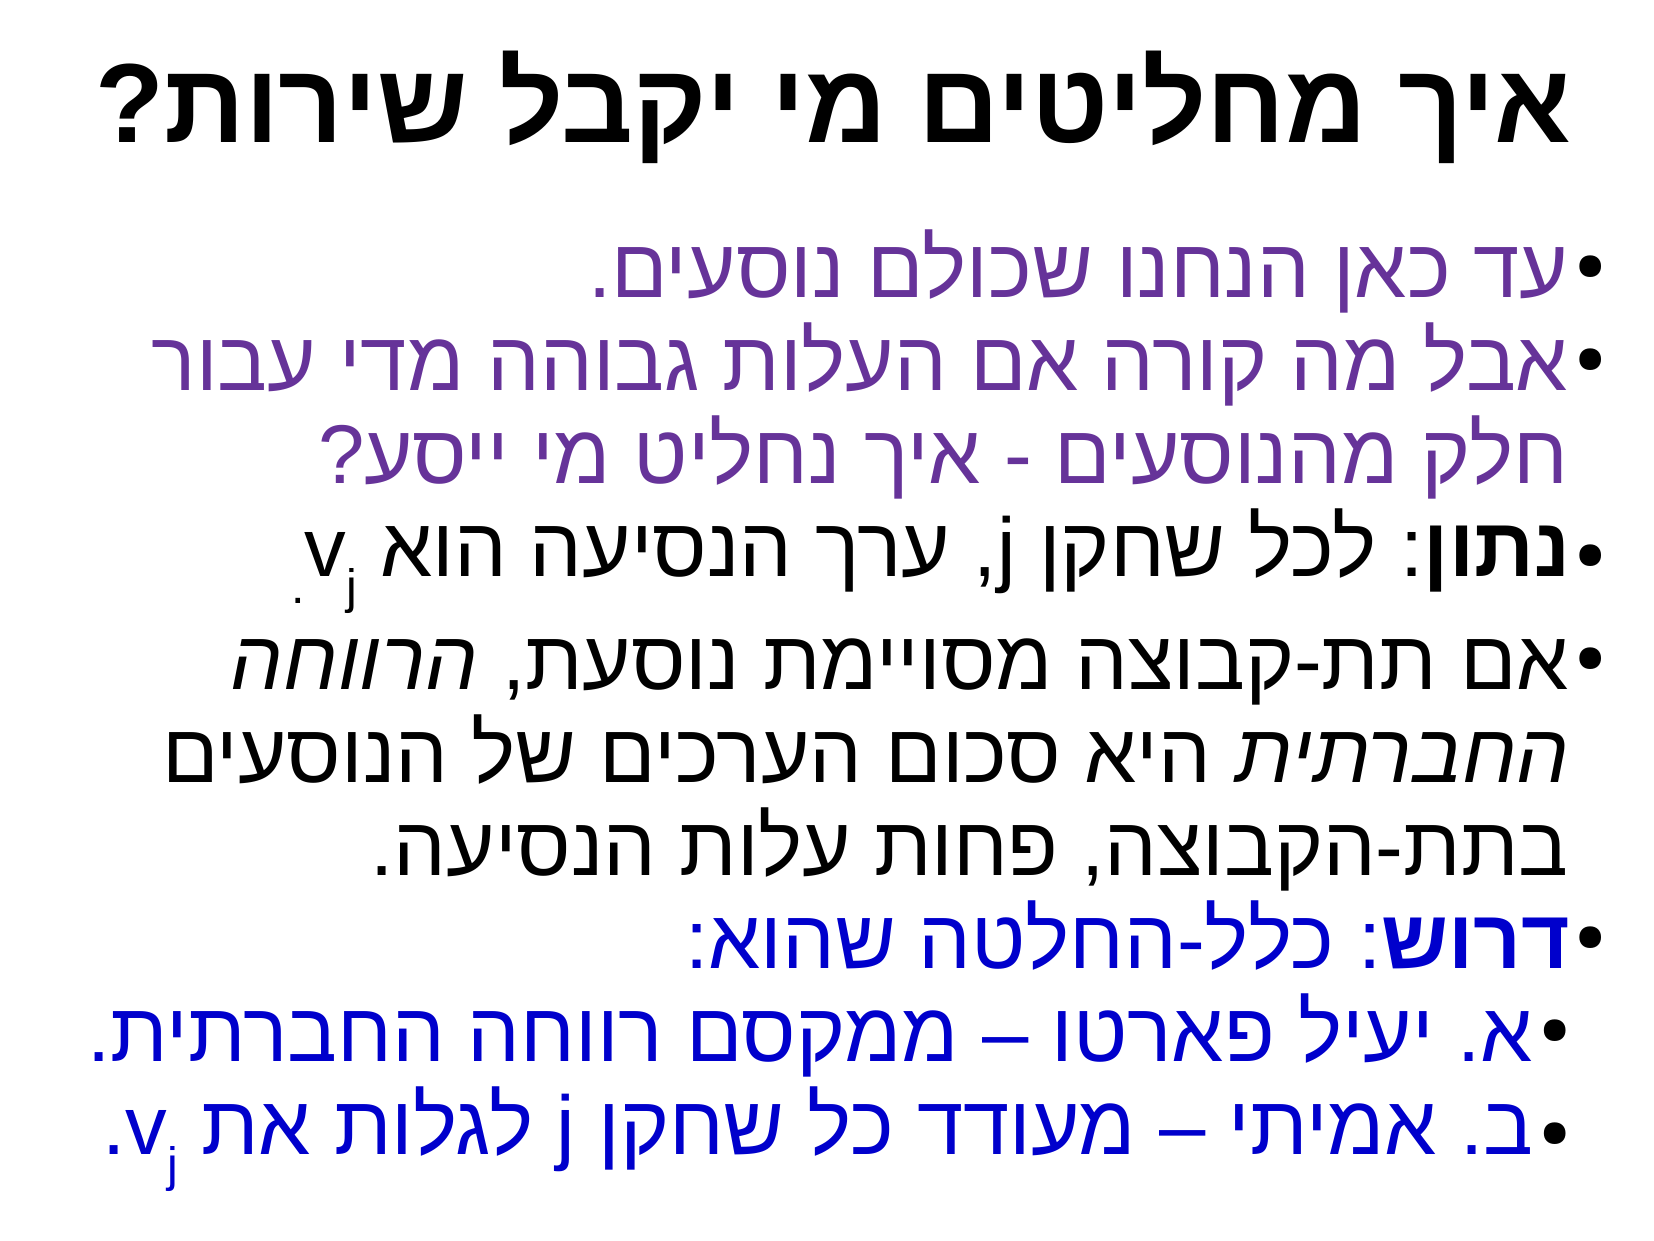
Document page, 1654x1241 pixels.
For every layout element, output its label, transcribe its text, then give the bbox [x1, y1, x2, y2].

title איך מחליטים מי יקבל שירות? [15, 0, 1654, 215]
text_box עד כאן הנחנו שכולם נוסעים. אבל מה קורה אם העלות גבוהה מדי עבור חלק מהנוסעים - איך נחליט מי ייסע? נתון: לכל שחקן j, ערך הנסיעה הוא vj. אם תת-קבוצה מסויימת נוסעת, הרווחה החברתית היא סכום הערכים של הנוסעים בתת-הקבוצה, פחות עלות הנסיעה. דרוש: כלל-החלטה שהוא: א. יעיל פארטו – ממקסם רווחה החברתית. ב. אמיתי – מעודד כל שחקן j לגלות את vj. [0, 214, 1621, 1225]
